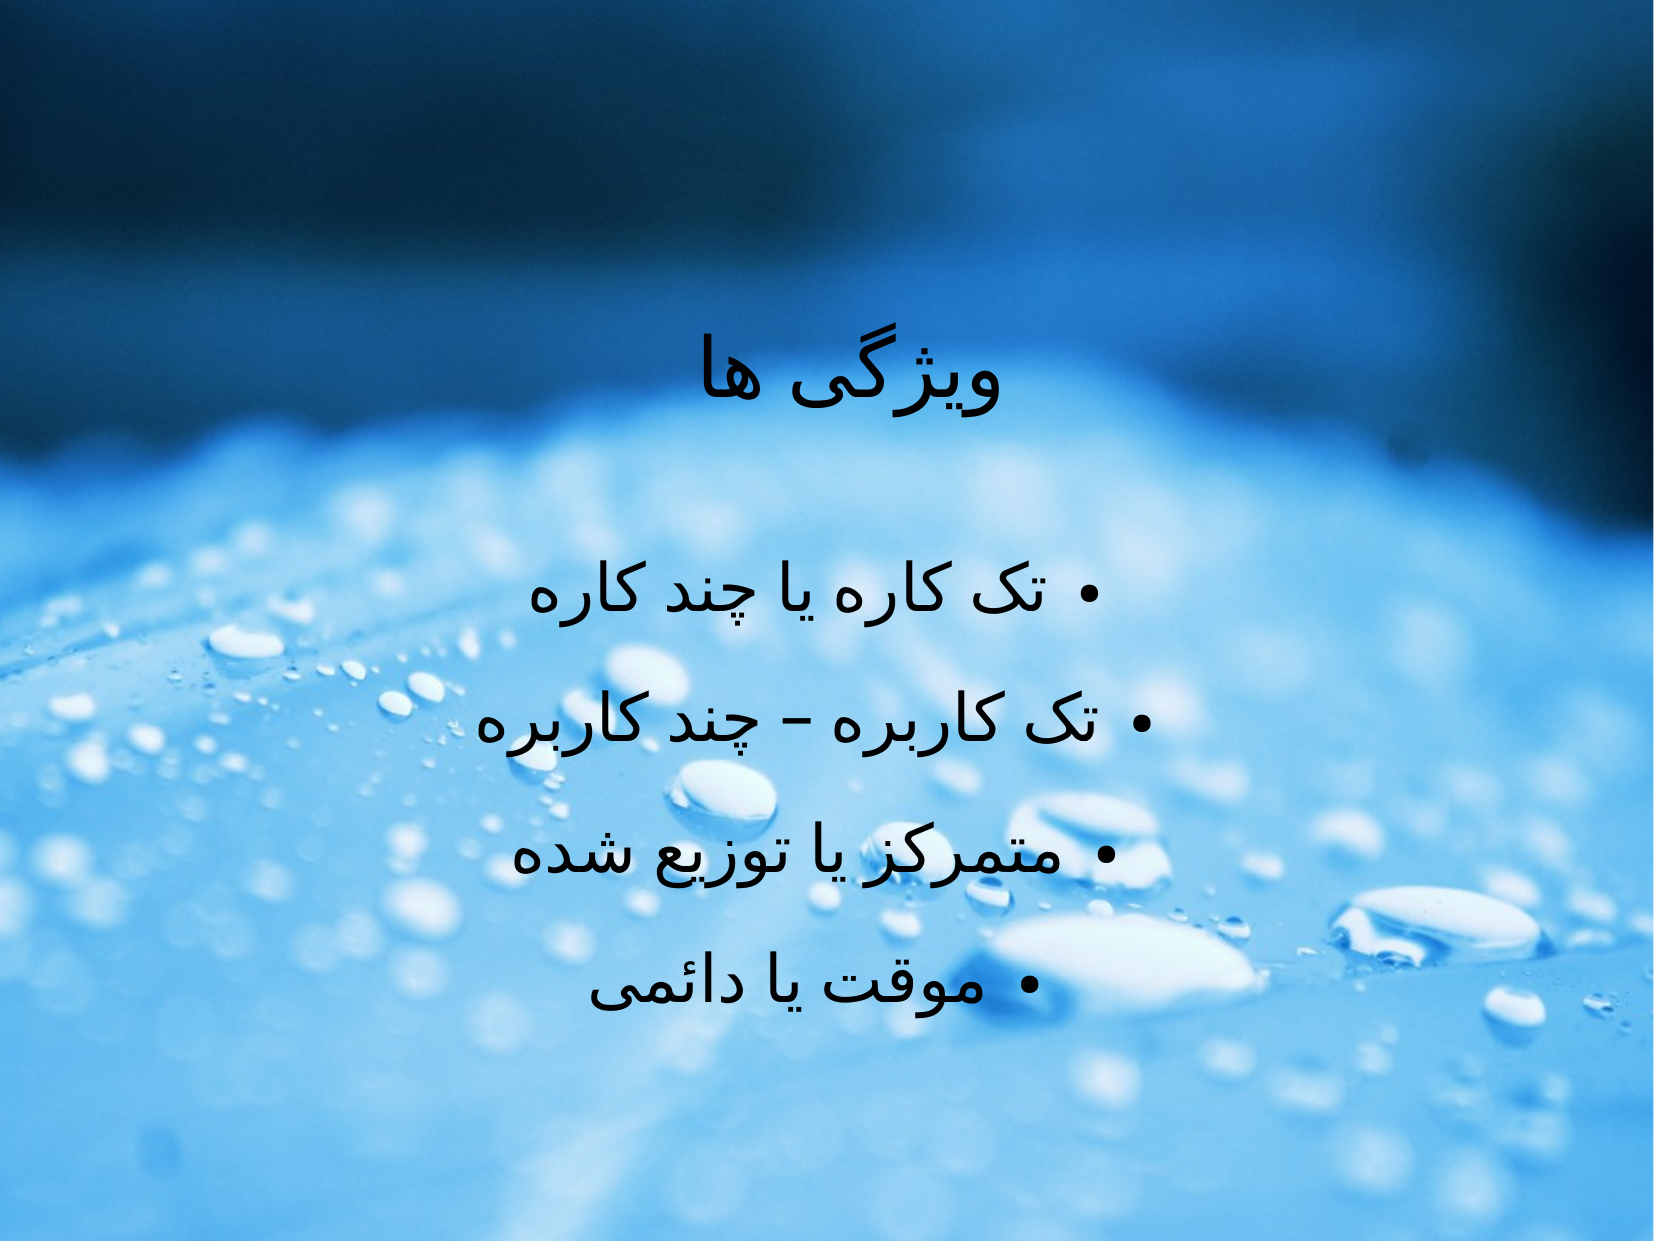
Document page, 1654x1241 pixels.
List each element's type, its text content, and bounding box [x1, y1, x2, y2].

picture [0, 0, 1654, 1241]
title ویژگی ها [107, 274, 1596, 482]
subtitle تک کاره یا چند کاره تک کاربره – چند کاربره متمرکز یا توزیع شده موقت یا دائمی [143, 496, 1485, 1042]
